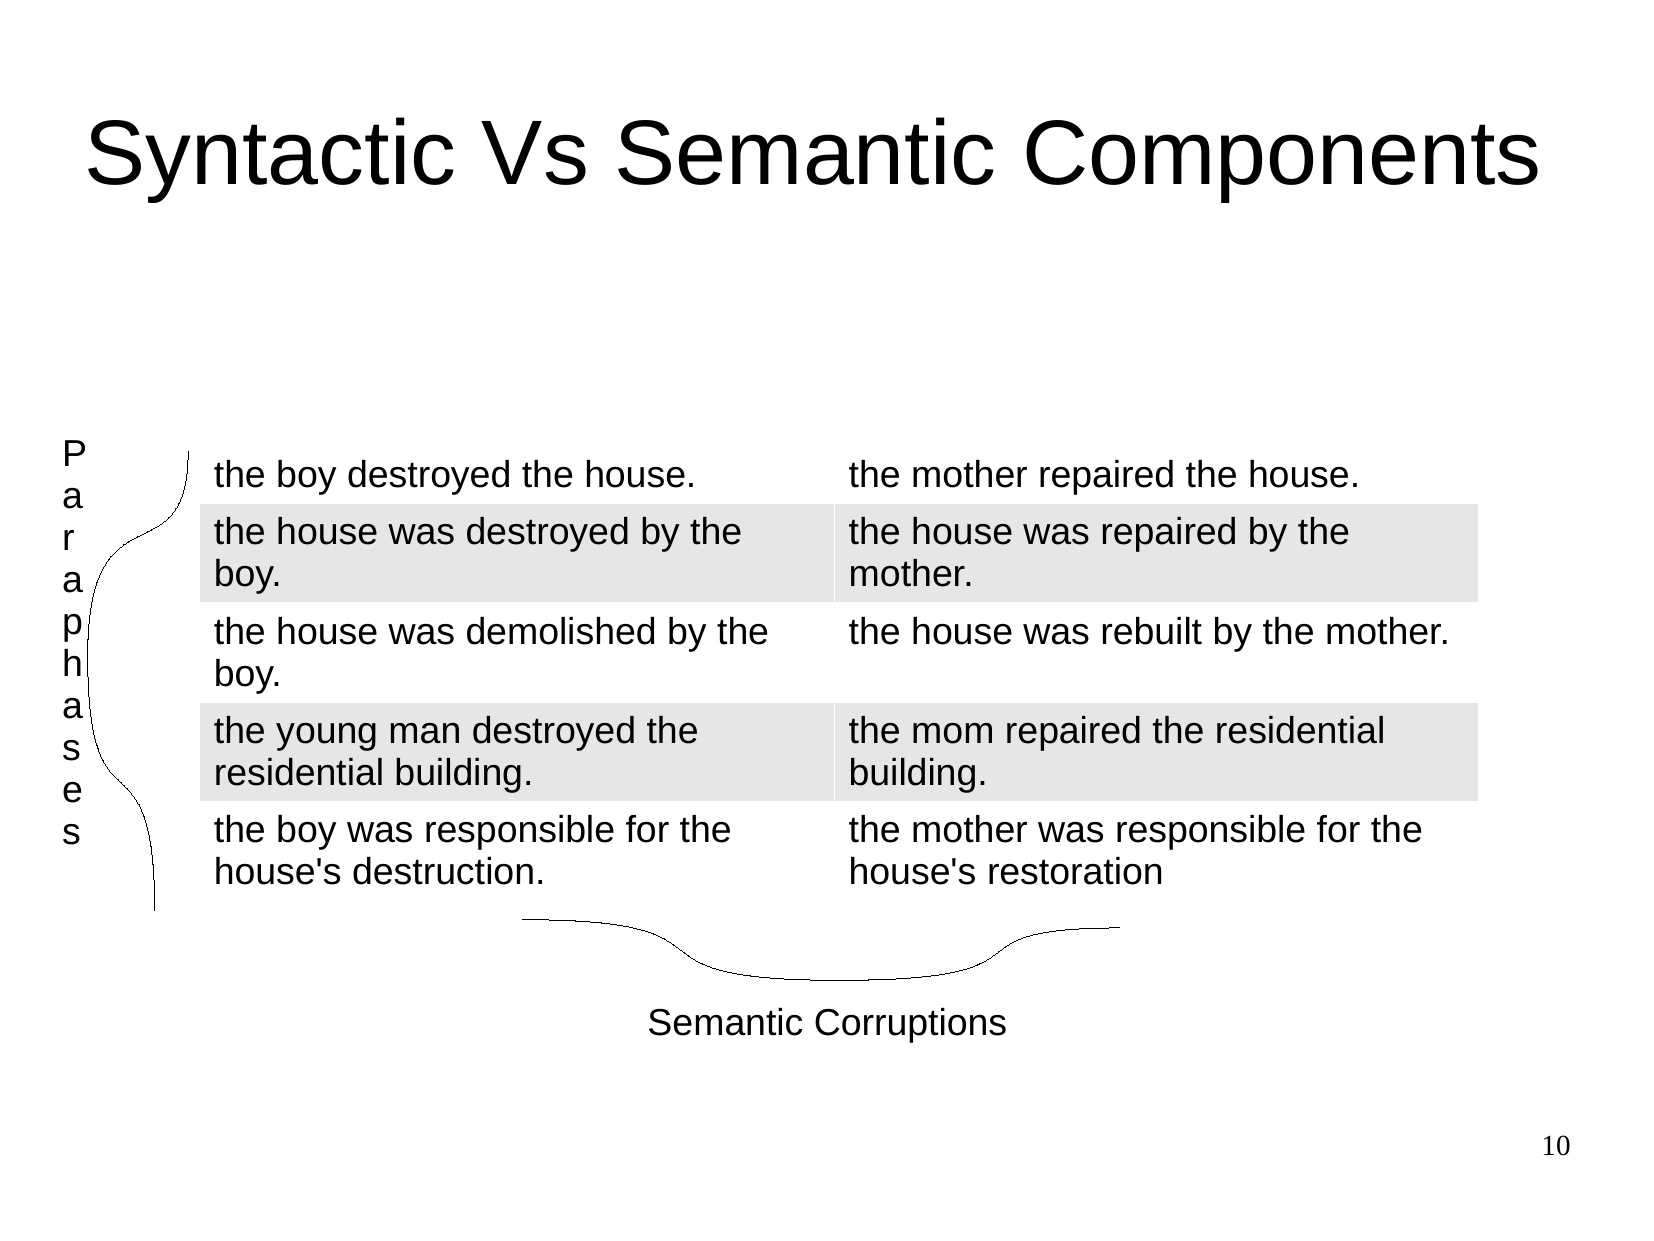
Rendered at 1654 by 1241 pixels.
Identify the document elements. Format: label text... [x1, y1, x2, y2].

title Syntactic Vs Semantic Components [82, 0, 1571, 307]
table_cell the house was rebuilt by the mother. [835, 603, 1478, 702]
table_cell the boy was responsible for the house's destruction. [200, 802, 834, 900]
text_box Paraphases [47, 425, 100, 860]
table_cell the house was demolished by the boy. [200, 603, 834, 702]
table_header the boy destroyed the house. [200, 447, 834, 503]
table_cell the mother was responsible for the house's restoration [835, 802, 1478, 900]
table_cell the mom repaired the residential building. [835, 703, 1478, 801]
table_cell the house was destroyed by the boy. [200, 504, 834, 602]
table_header the mother repaired the house. [835, 447, 1478, 503]
text_box Semantic Corruptions [543, 994, 1112, 1052]
table_cell the house was repaired by the mother. [835, 504, 1478, 602]
table_cell the young man destroyed the residential building. [200, 703, 834, 801]
